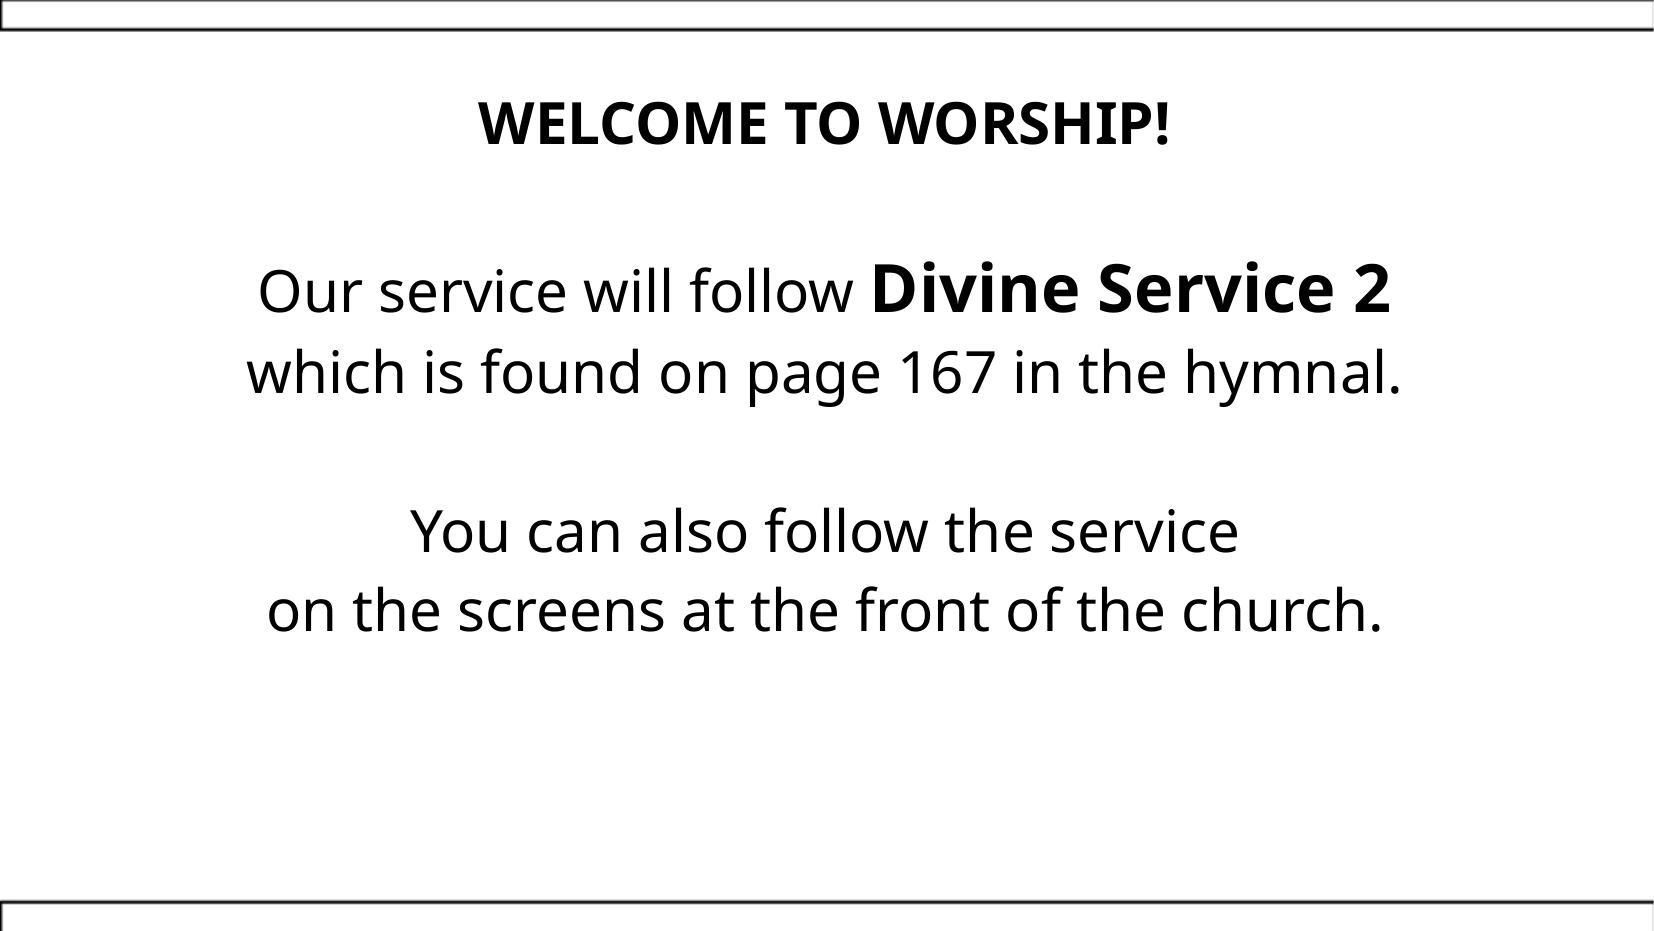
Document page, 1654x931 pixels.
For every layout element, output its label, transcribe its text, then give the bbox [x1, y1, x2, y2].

text_box WELCOME TO WORSHIP! Our service will follow Divine Service 2 which is found on page 167 in the hymnal. You can also follow the service on the screens at the front of the church. [150, 75, 1501, 643]
picture [0, 0, 1654, 931]
